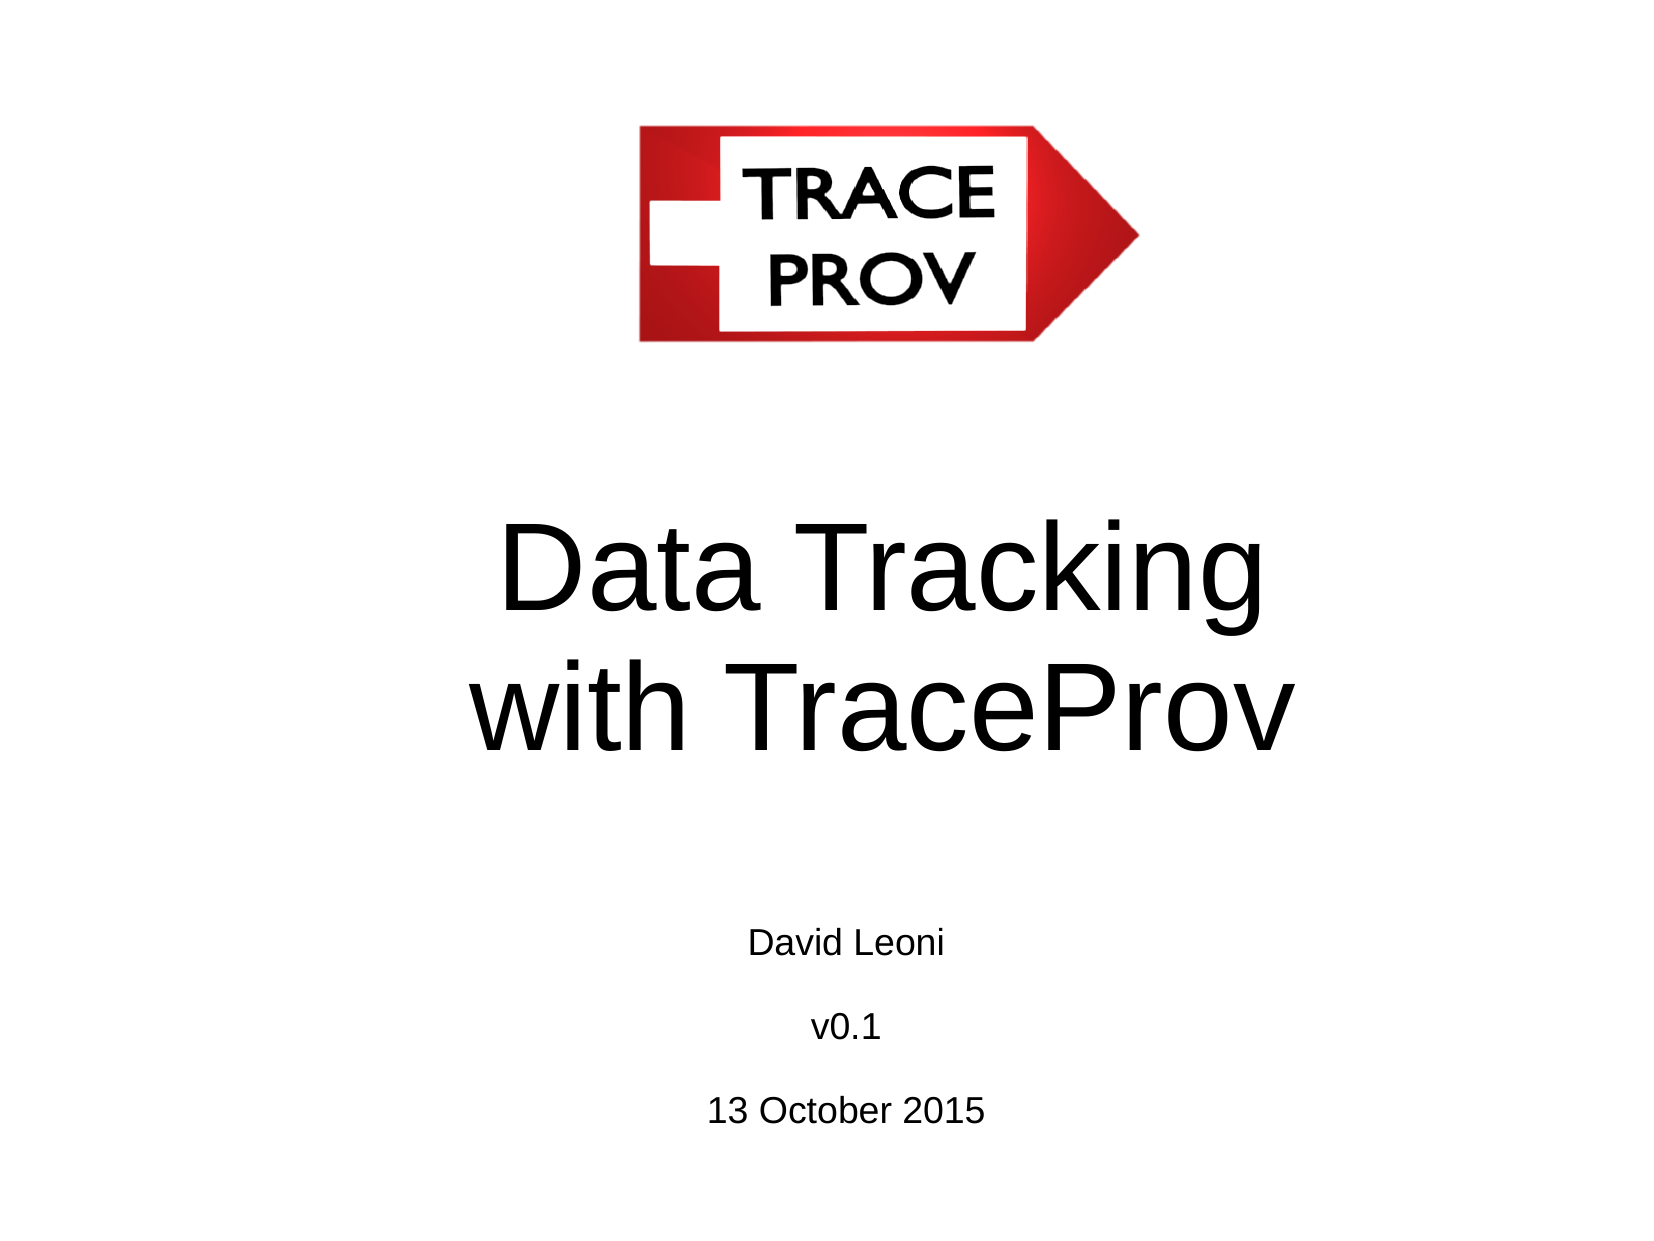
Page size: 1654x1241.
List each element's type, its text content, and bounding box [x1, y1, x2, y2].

picture [625, 2, 1143, 456]
text_box David Leoni v0.1 13 October 2015 [692, 914, 1001, 1140]
title Data Tracking with TraceProv [138, 496, 1627, 777]
